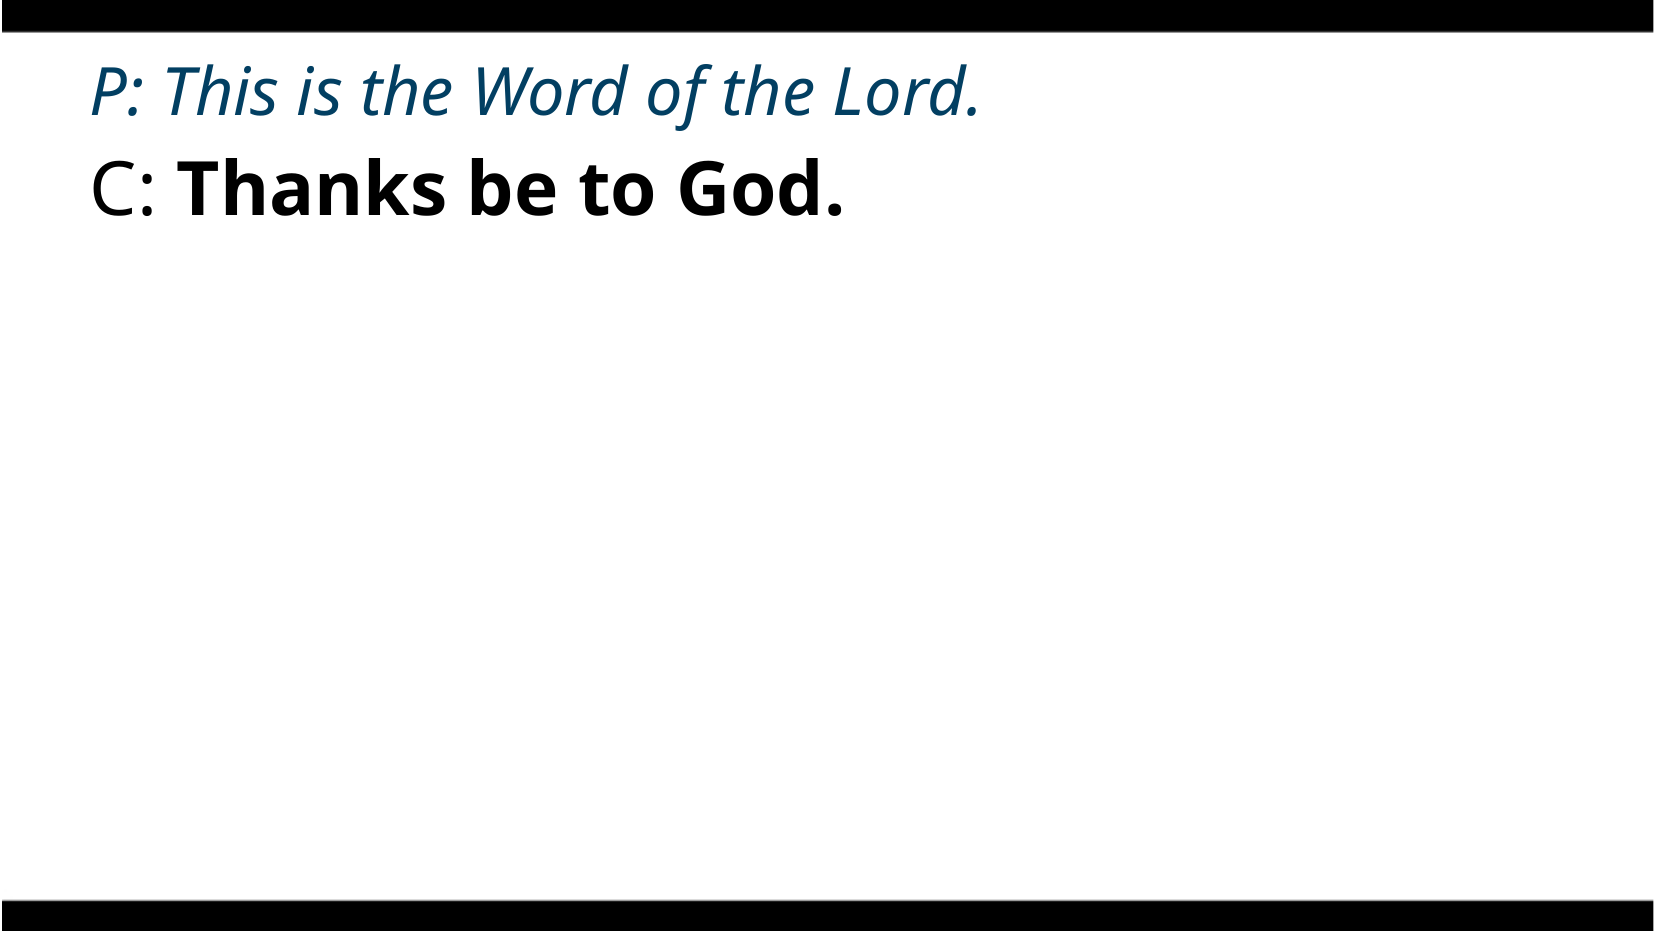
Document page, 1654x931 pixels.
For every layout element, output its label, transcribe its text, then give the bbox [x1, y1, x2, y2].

picture [2, 0, 1654, 931]
text_box P: This is the Word of the Lord. C: Thanks be to God. [75, 36, 1576, 241]
